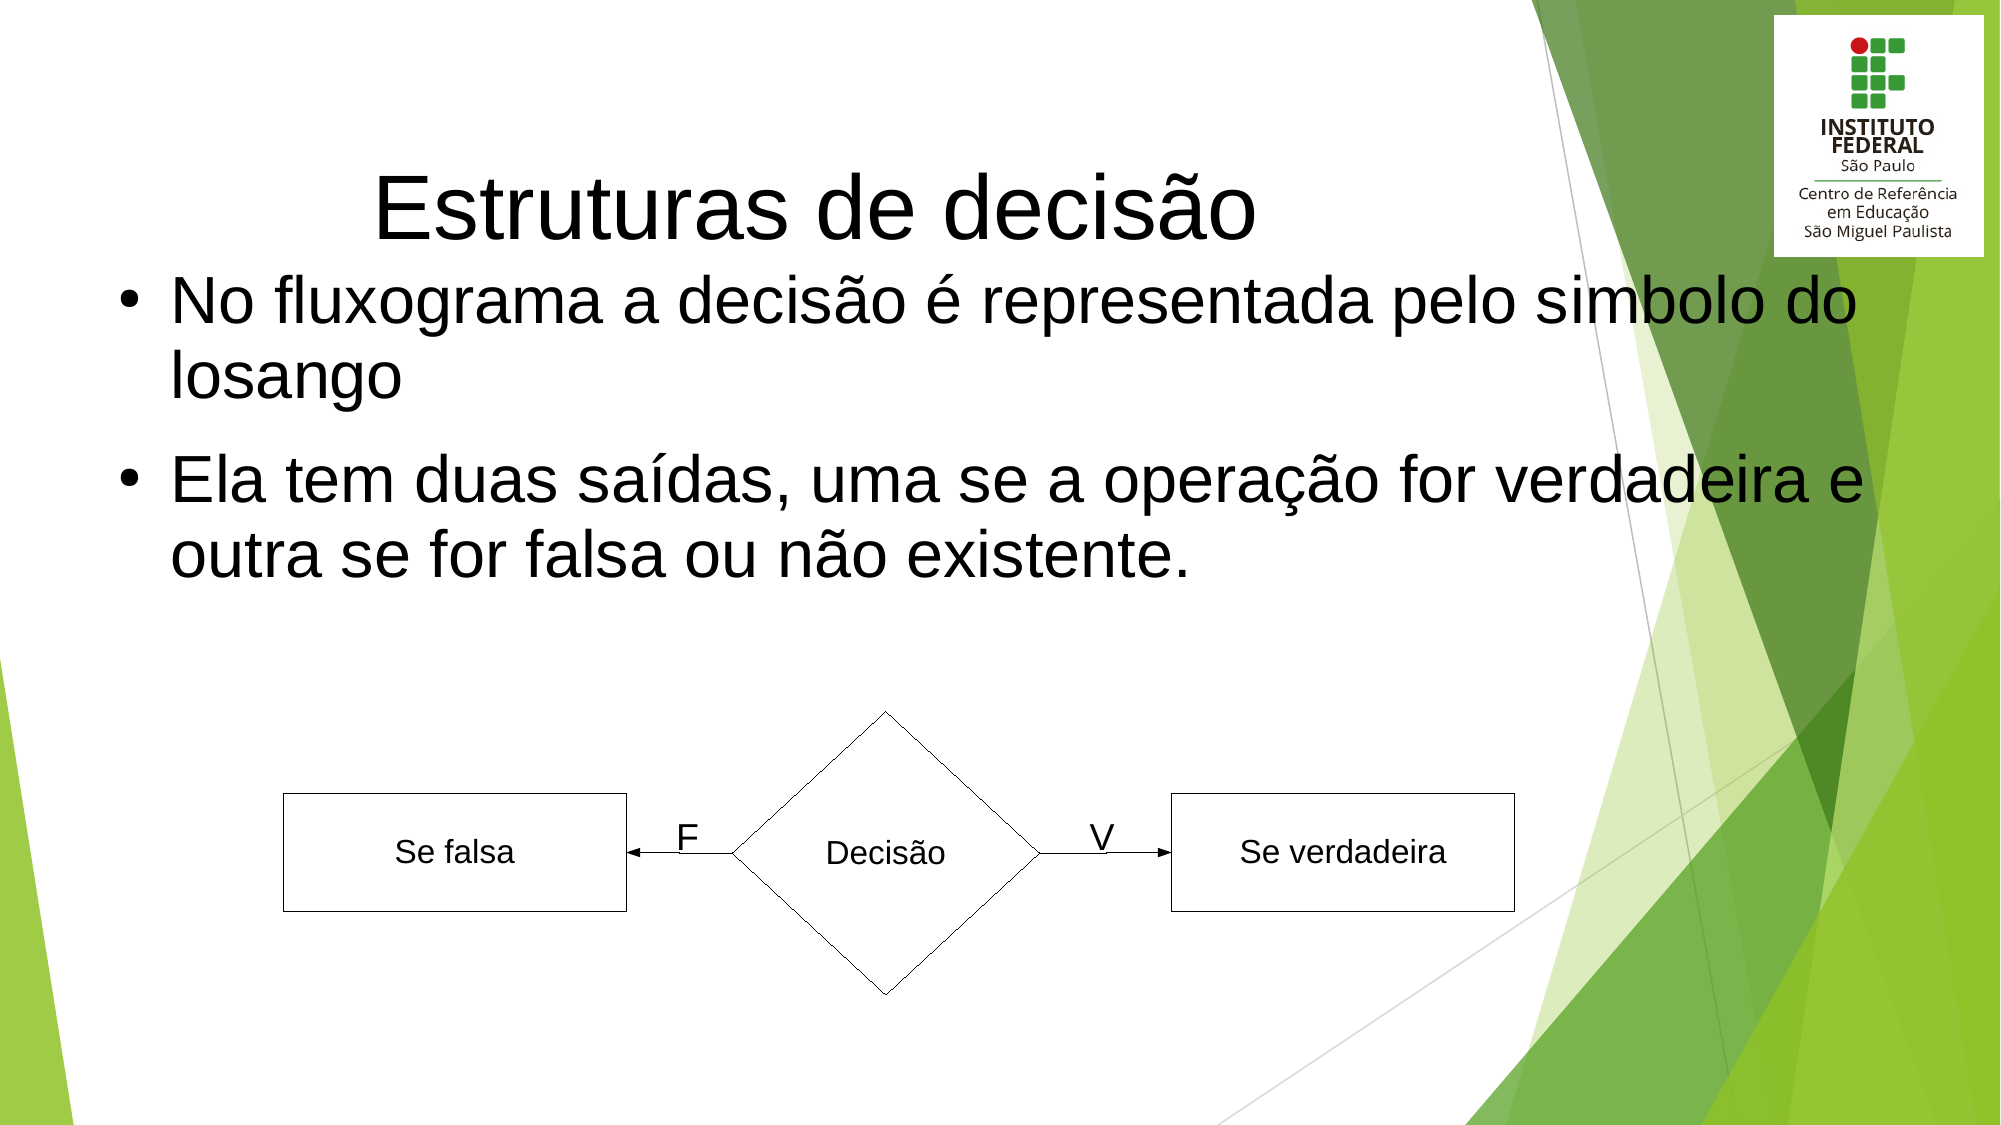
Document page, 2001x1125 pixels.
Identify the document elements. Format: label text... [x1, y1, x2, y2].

picture [1774, 15, 1984, 257]
text_box Decisão [732, 711, 1040, 995]
text_box Se verdadeira [1171, 793, 1515, 912]
title Estruturas de decisão [111, 99, 1522, 263]
text_box V [1074, 809, 1130, 866]
list No fluxograma a decisão é representada pelo simbolo do losango Ela tem duas saídas, uma se a operação for verdadeira e outra se for falsa ou não existente. [99, 263, 1900, 916]
text_box F [661, 809, 715, 866]
text_box Se falsa [283, 793, 627, 912]
